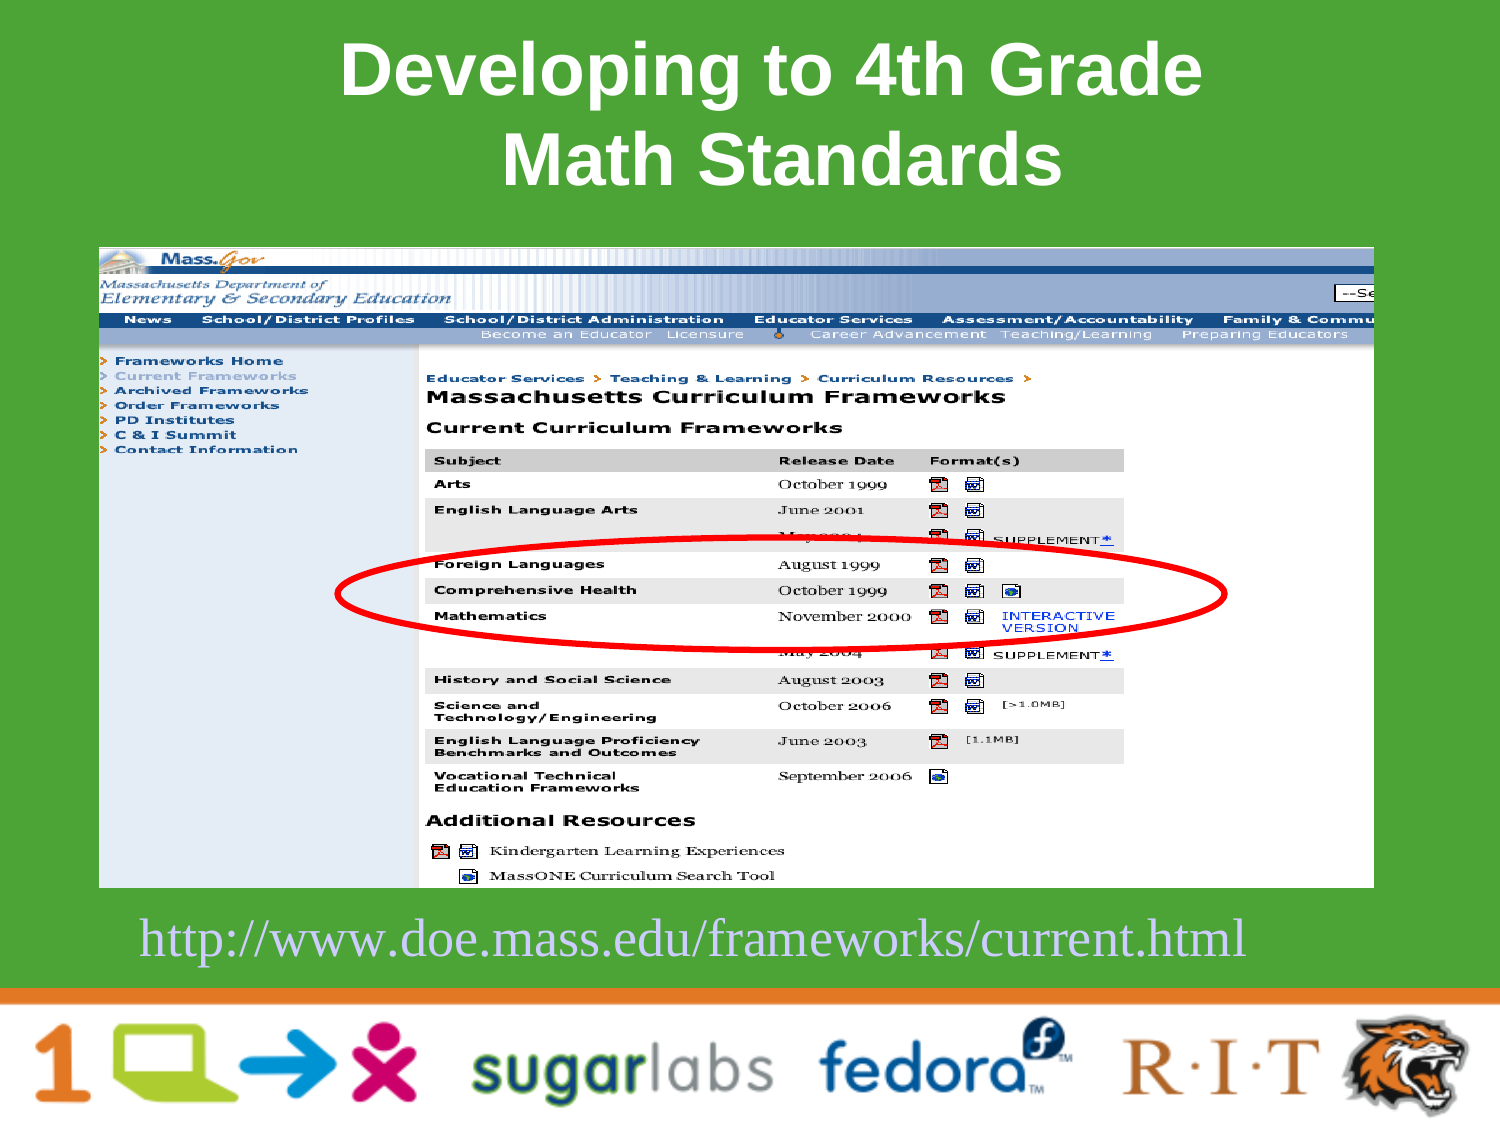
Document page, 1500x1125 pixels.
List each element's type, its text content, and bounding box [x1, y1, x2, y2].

text_box Developing to 4th Grade Math Standards [324, 12, 1242, 208]
text_box [337, 537, 1225, 651]
text_box http://www.doe.mass.edu/frameworks/current.html [124, 894, 1264, 976]
picture [99, 247, 1374, 888]
picture [0, 988, 1500, 1125]
